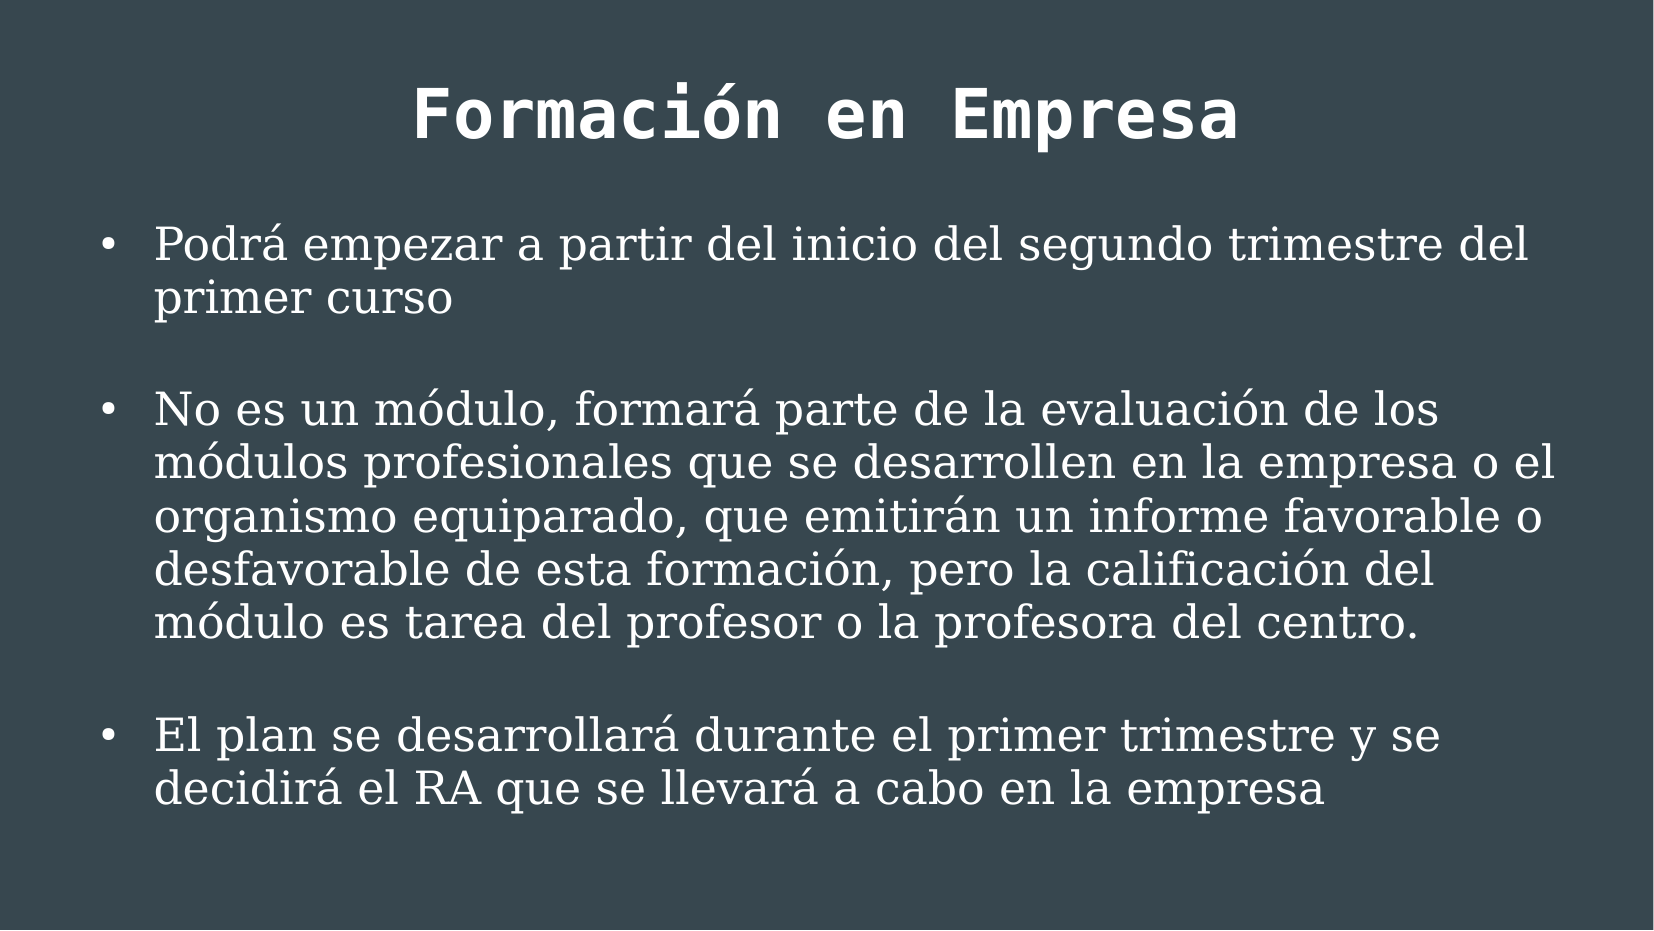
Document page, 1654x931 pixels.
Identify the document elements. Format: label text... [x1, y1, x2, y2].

list Podrá empezar a partir del inicio del segundo trimestre del primer curso No es un módulo, formará parte de la evaluación de los módulos profesionales que se desarrollen en la empresa o el organismo equiparado, que emitirán un informe favorable o desfavorable de esta formación, pero la calificación del módulo es tarea del profesor o la profesora del centro. El plan se desarrollará durante el primer trimestre y se decidirá el RA que se llevará a cabo en la empresa [82, 217, 1571, 851]
title Formación en Empresa [82, 37, 1571, 193]
